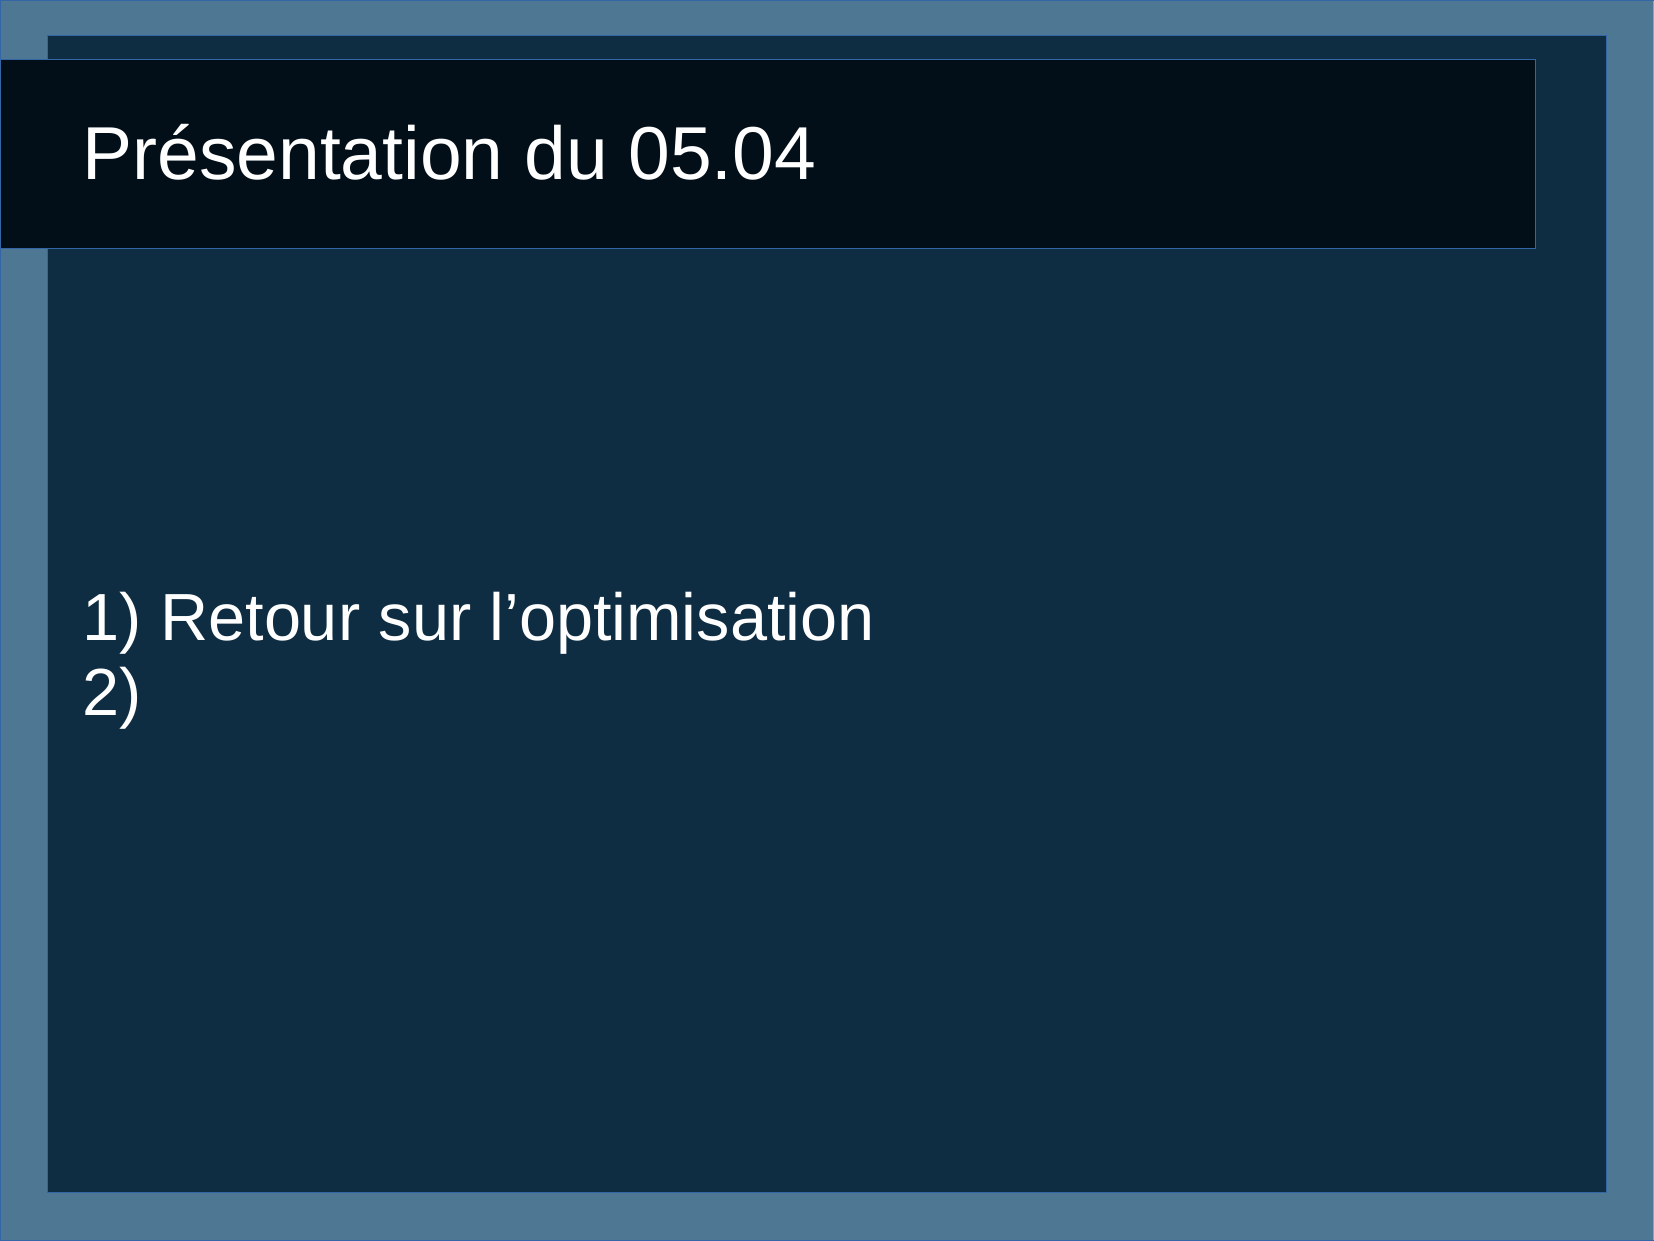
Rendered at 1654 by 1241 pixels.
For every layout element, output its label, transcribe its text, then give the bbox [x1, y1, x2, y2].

title Présentation du 05.04 [82, 94, 1264, 213]
subtitle Retour sur l’optimisation [82, 295, 1571, 1015]
